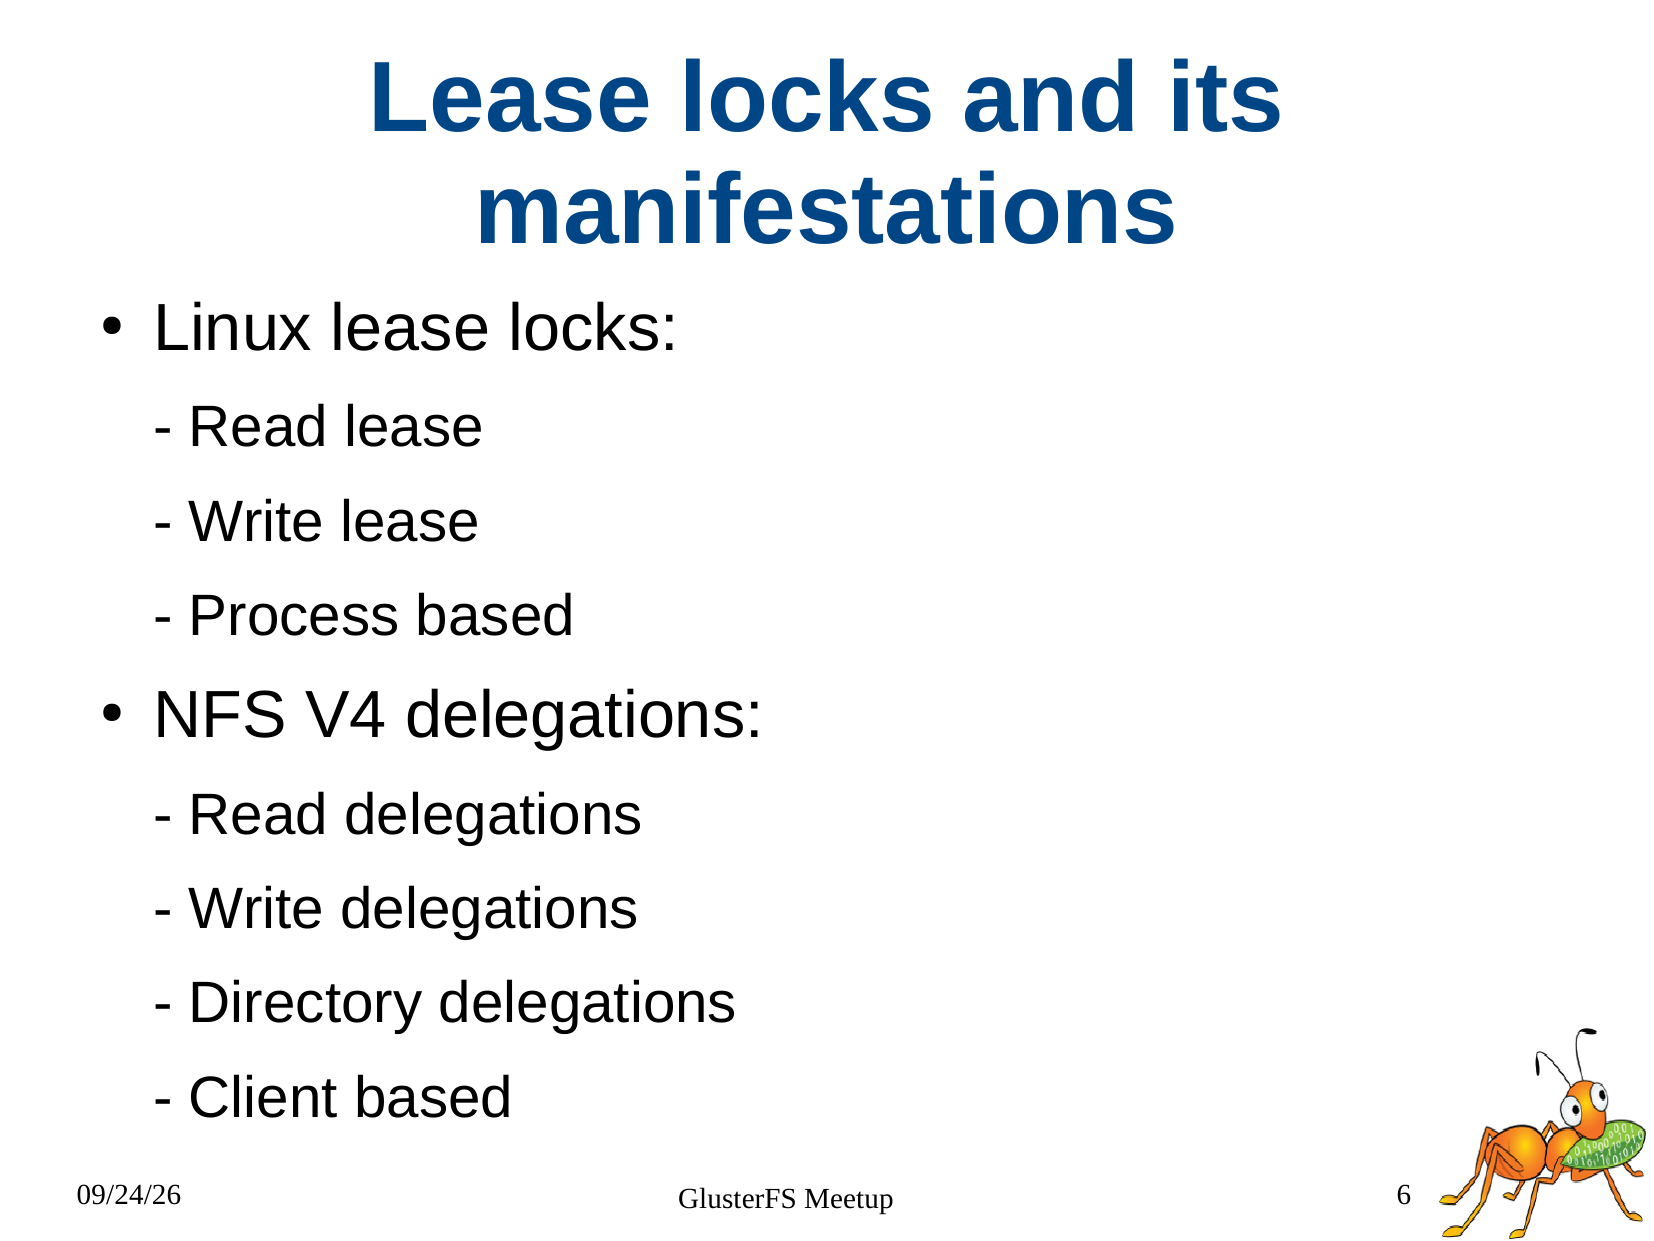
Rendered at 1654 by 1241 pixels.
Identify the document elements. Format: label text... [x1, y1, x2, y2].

title Lease locks and its manifestations [82, 41, 1571, 265]
list Linux lease locks: - Read lease - Write lease - Process based NFS V4 delegations: - Read delegations - Write delegations - Directory delegations - Client based [82, 290, 1571, 1066]
picture [1436, 1027, 1648, 1241]
